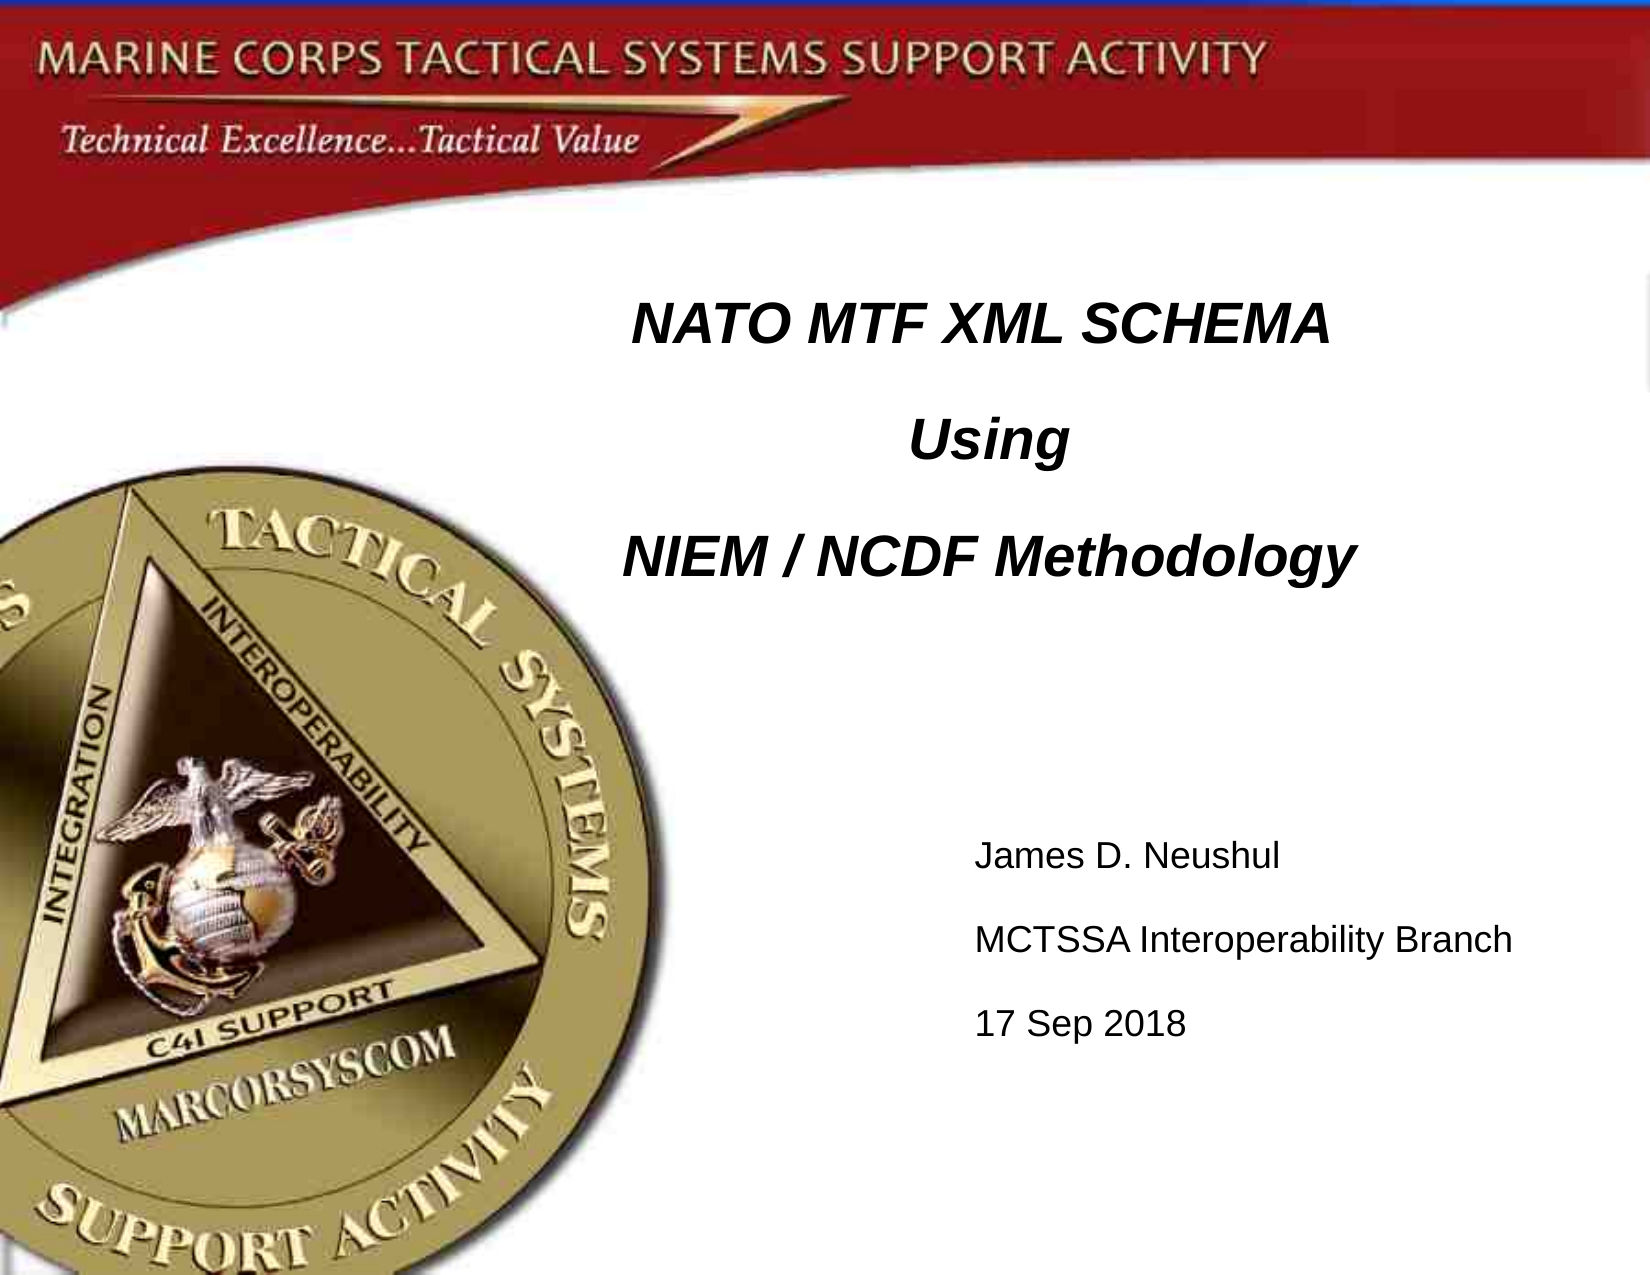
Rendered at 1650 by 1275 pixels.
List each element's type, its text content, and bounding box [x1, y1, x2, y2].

picture [0, 0, 1650, 1275]
text_box James D. Neushul MCTSSA Interoperability Branch 17 Sep 2018 [959, 827, 1529, 1019]
text_box NATO MTF XML SCHEMA Using NIEM / NCDF Methodology [464, 283, 1515, 604]
